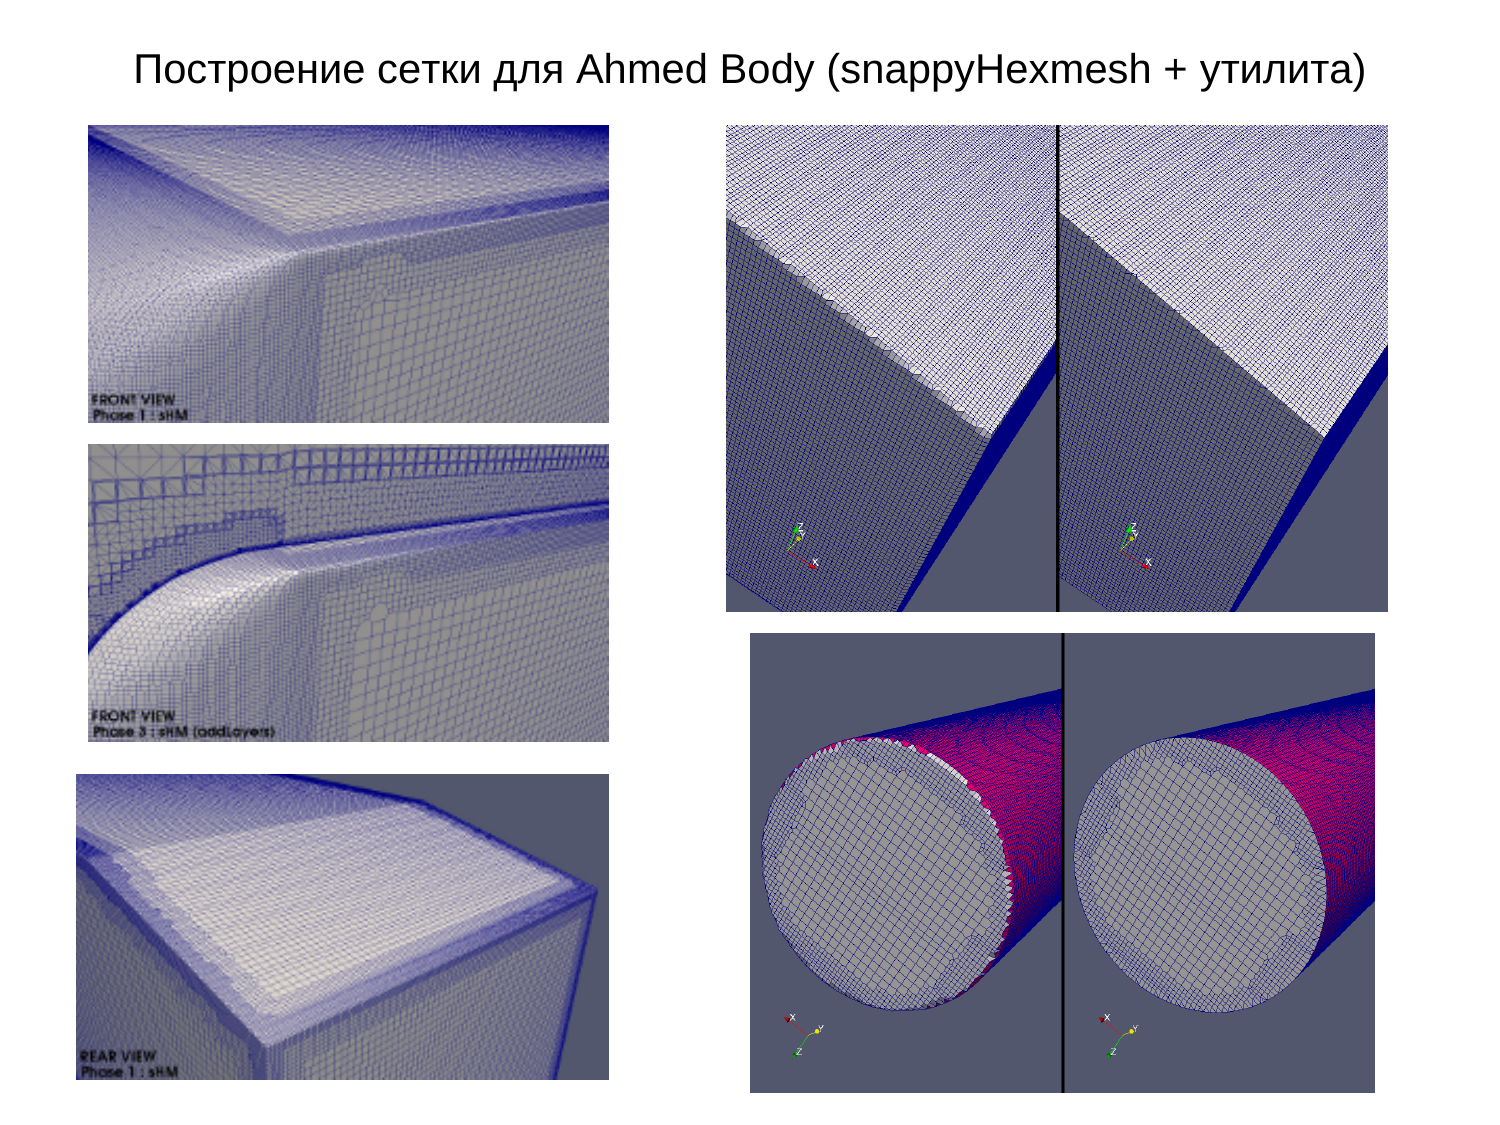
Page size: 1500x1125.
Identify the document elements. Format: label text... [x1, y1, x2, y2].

picture [88, 125, 609, 423]
picture [76, 774, 609, 1080]
picture [750, 633, 1375, 1093]
picture [88, 444, 609, 742]
title Построение сетки для Ahmed Body (snappyHexmesh + утилита) [75, 30, 1426, 102]
picture [726, 125, 1388, 612]
